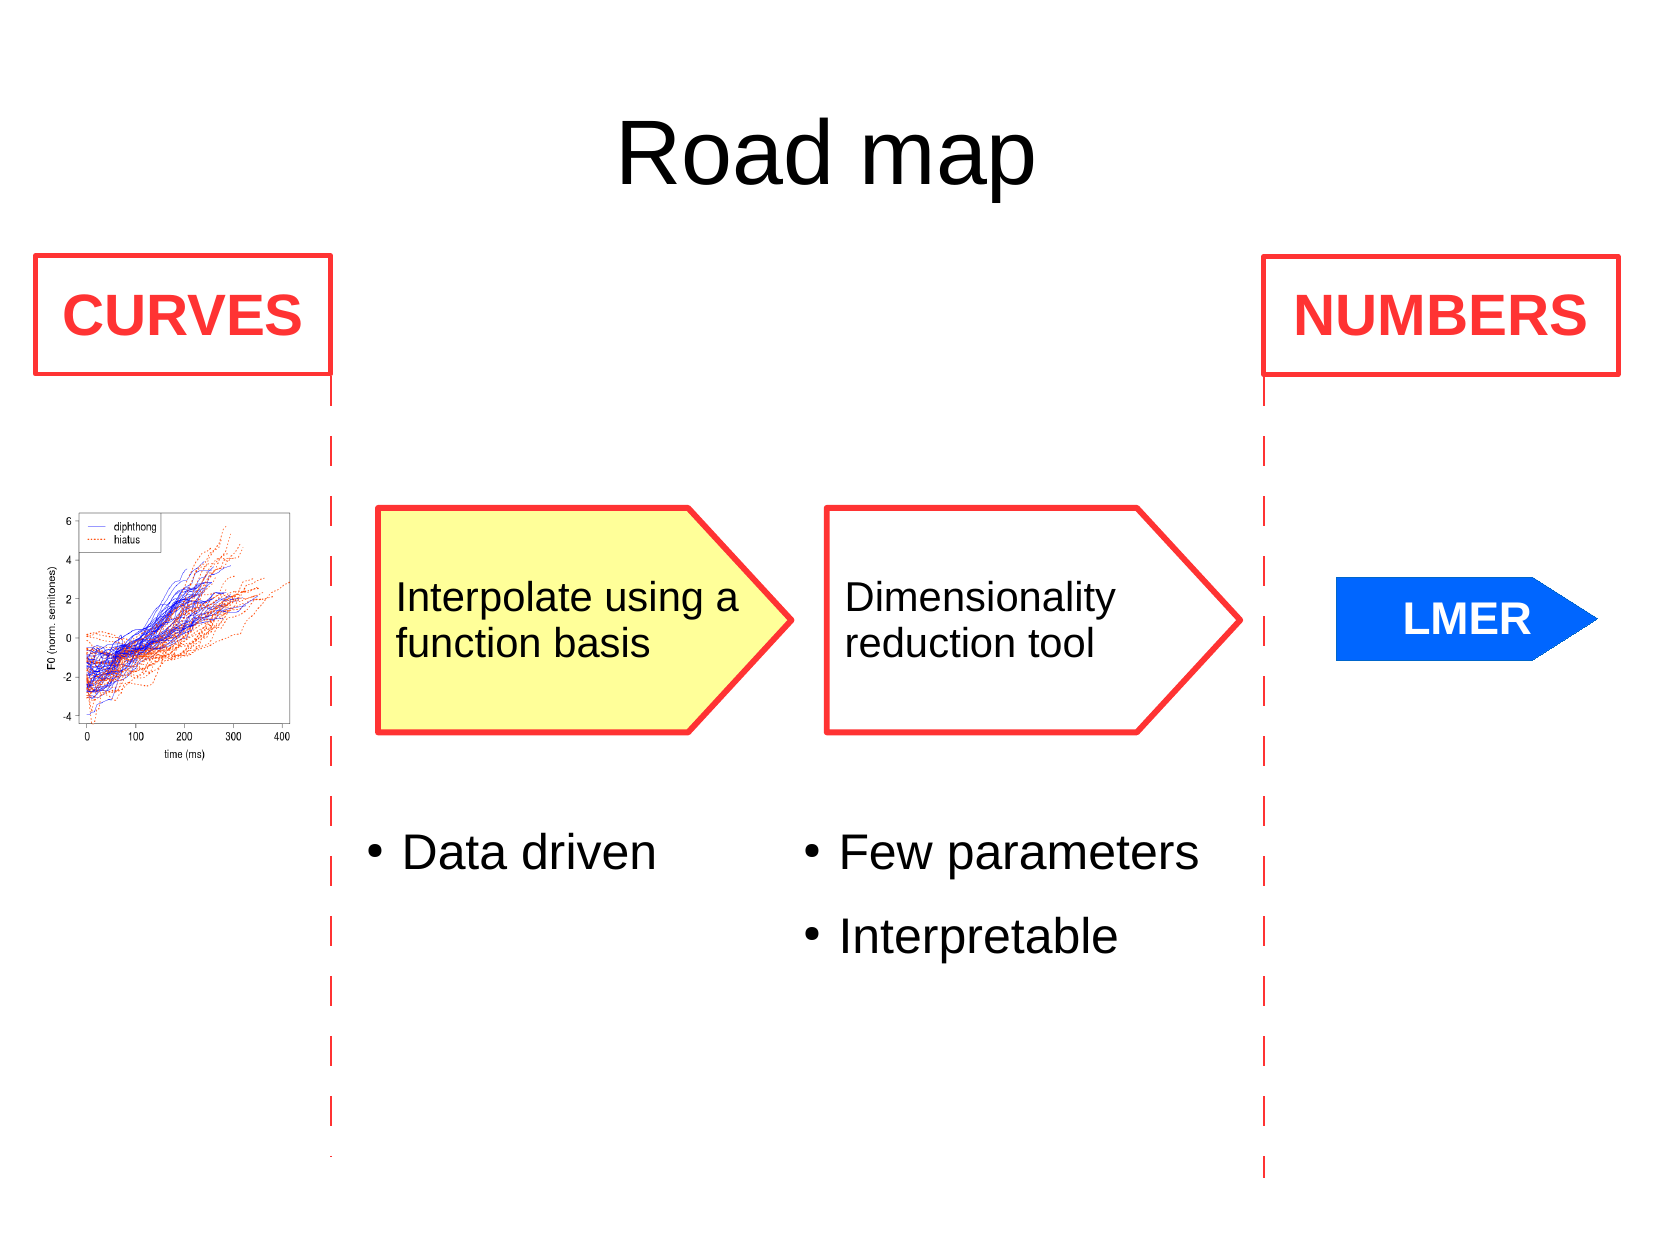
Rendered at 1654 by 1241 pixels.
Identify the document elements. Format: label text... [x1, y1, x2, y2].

text_box Dimensionality reduction tool [826, 507, 1241, 733]
title Road map [82, 49, 1571, 257]
text_box Interpolate using a function basis [378, 507, 792, 733]
text_box LMER [1336, 577, 1598, 661]
text_box NUMBERS [1263, 256, 1619, 375]
picture [47, 507, 296, 768]
text_box Data driven [366, 791, 803, 886]
text_box CURVES [35, 255, 331, 374]
text_box Few parameters Interpretable [803, 791, 1241, 969]
